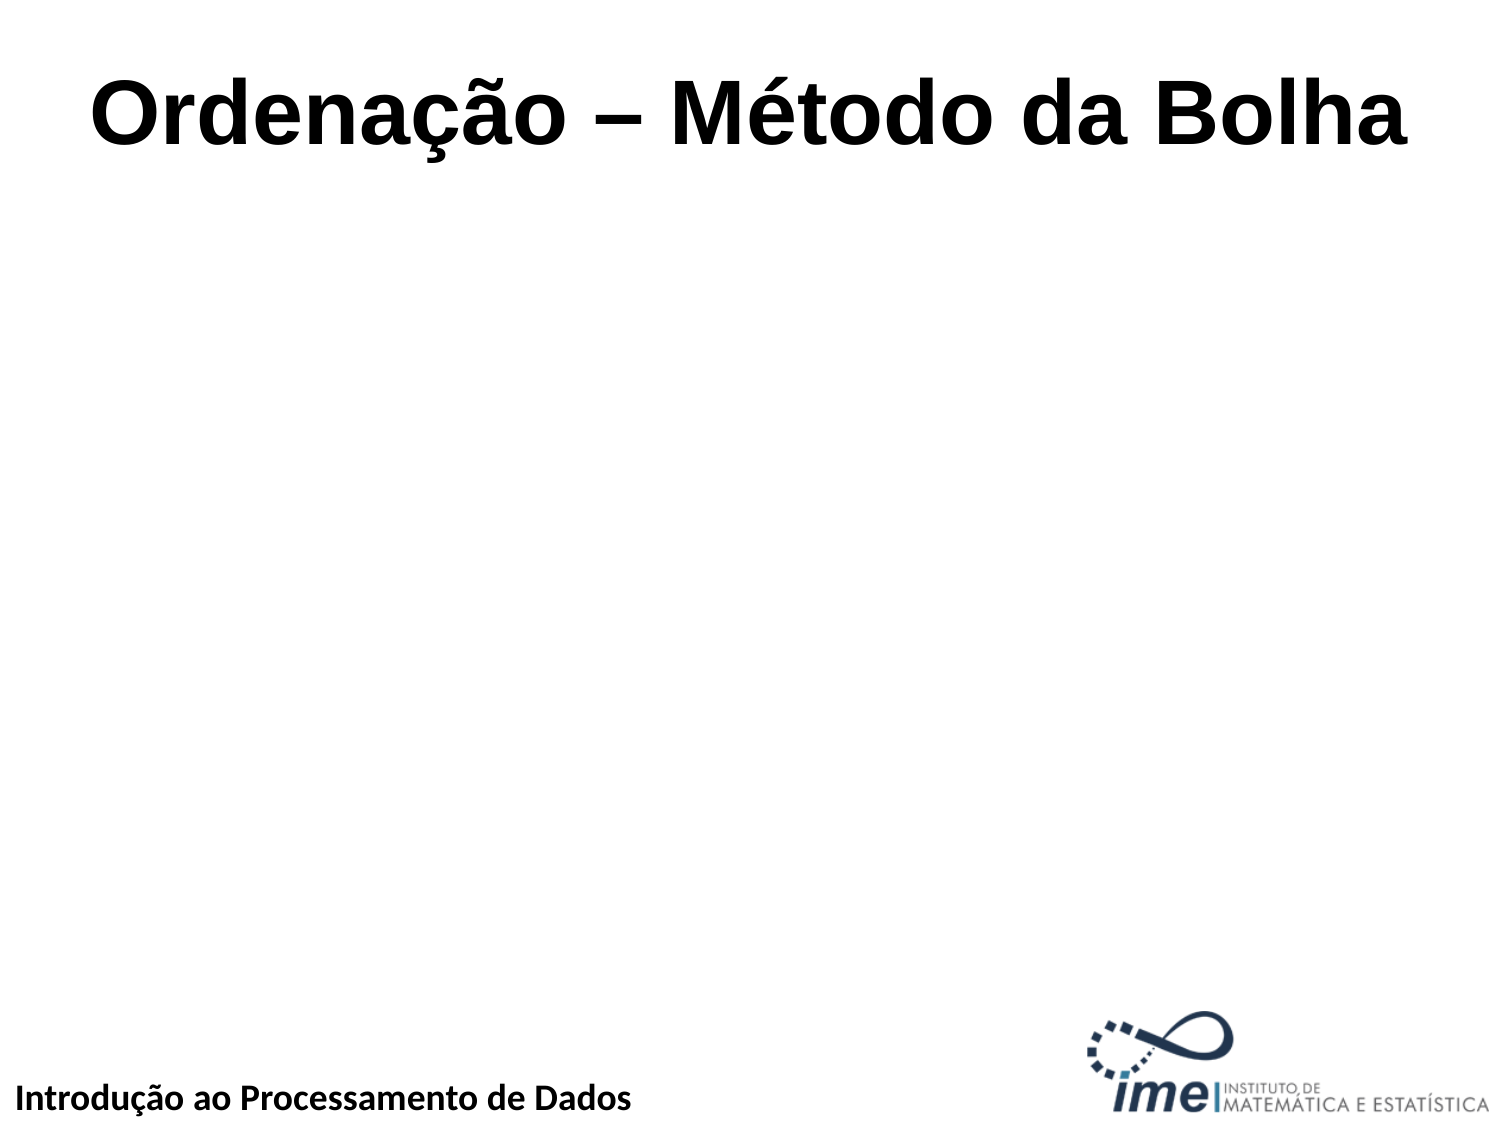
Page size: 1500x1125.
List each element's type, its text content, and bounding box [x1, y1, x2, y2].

picture [1086, 1011, 1495, 1115]
title Ordenação – Método da Bolha [75, 45, 1425, 233]
